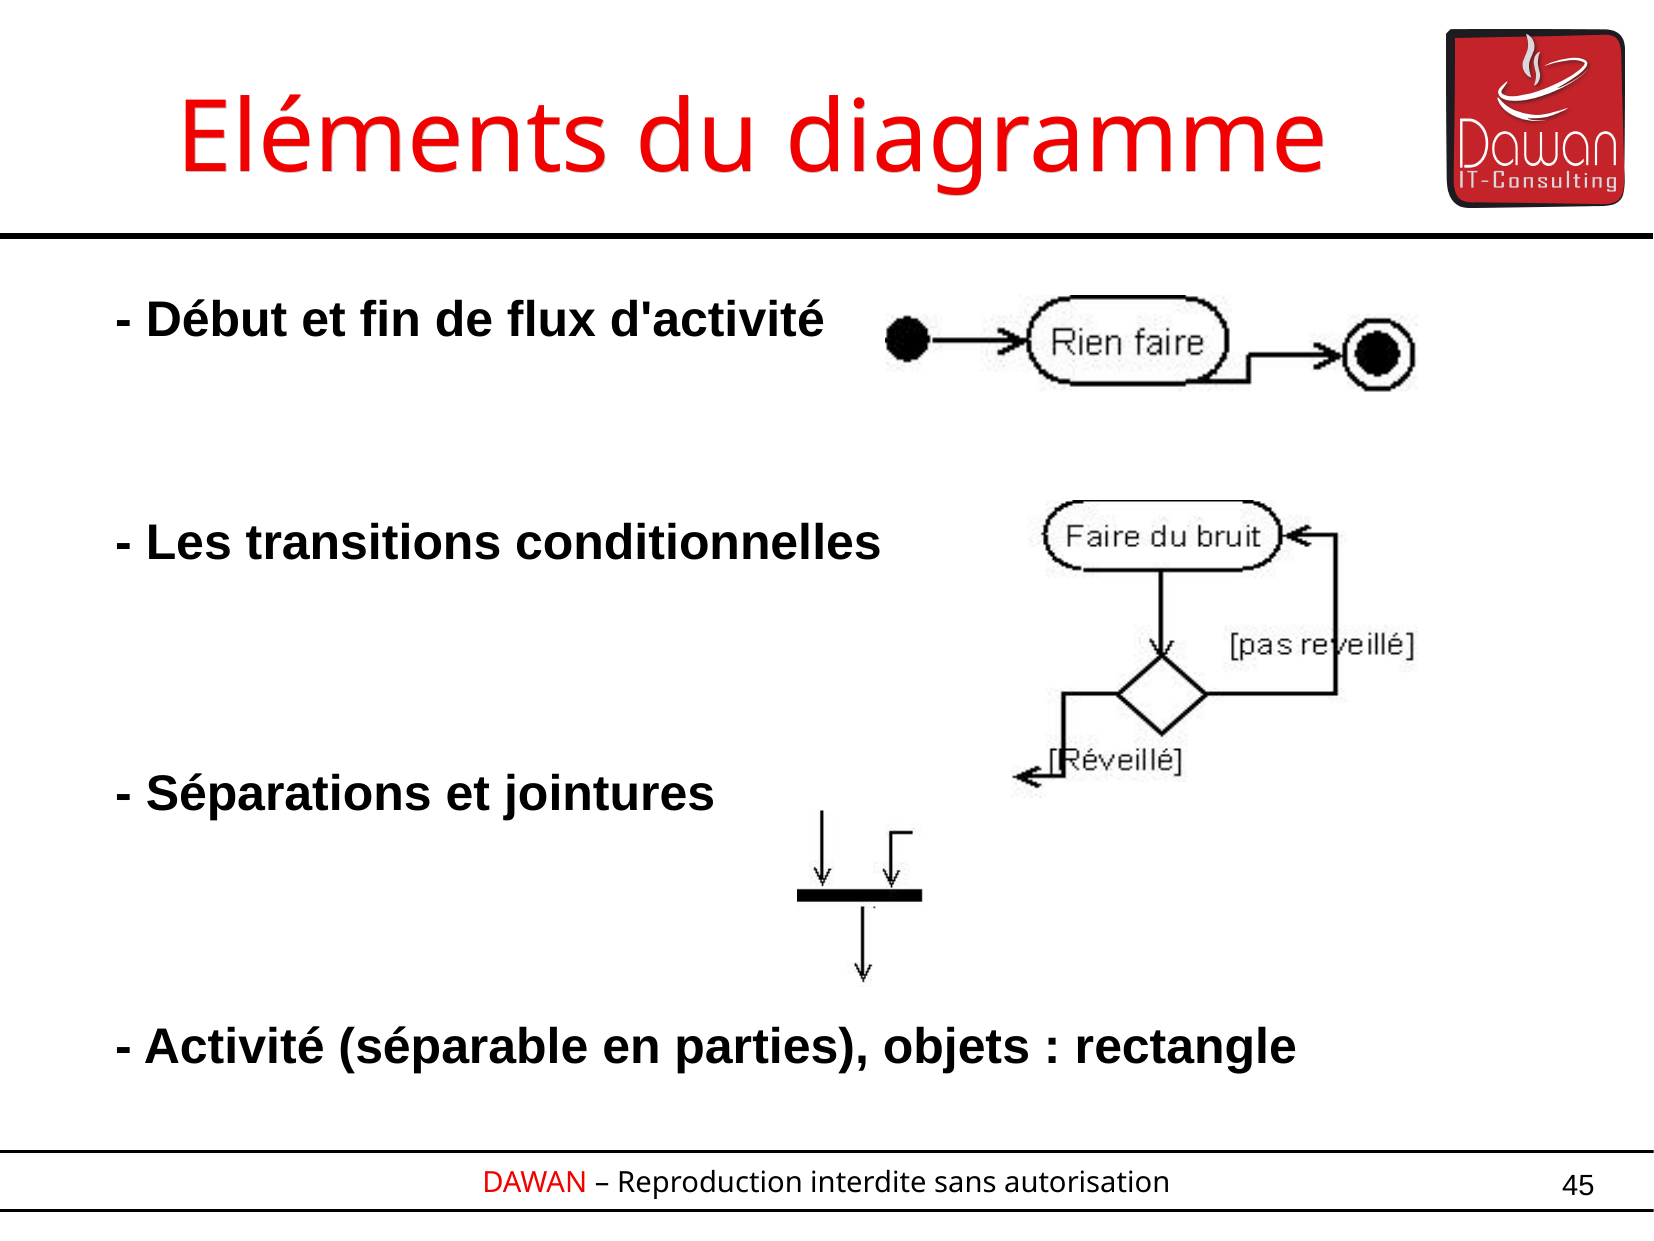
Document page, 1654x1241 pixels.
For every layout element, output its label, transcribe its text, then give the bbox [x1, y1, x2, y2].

title Eléments du diagramme [59, 29, 1447, 237]
picture [885, 295, 1418, 416]
picture [1011, 500, 1418, 798]
picture [1447, 29, 1625, 208]
text_box - Début et fin de flux d'activité - Les transitions conditionnelles - Séparations et jointures - Activité (séparable en parties), objets : rectangle [100, 283, 1548, 1097]
picture [797, 773, 949, 987]
